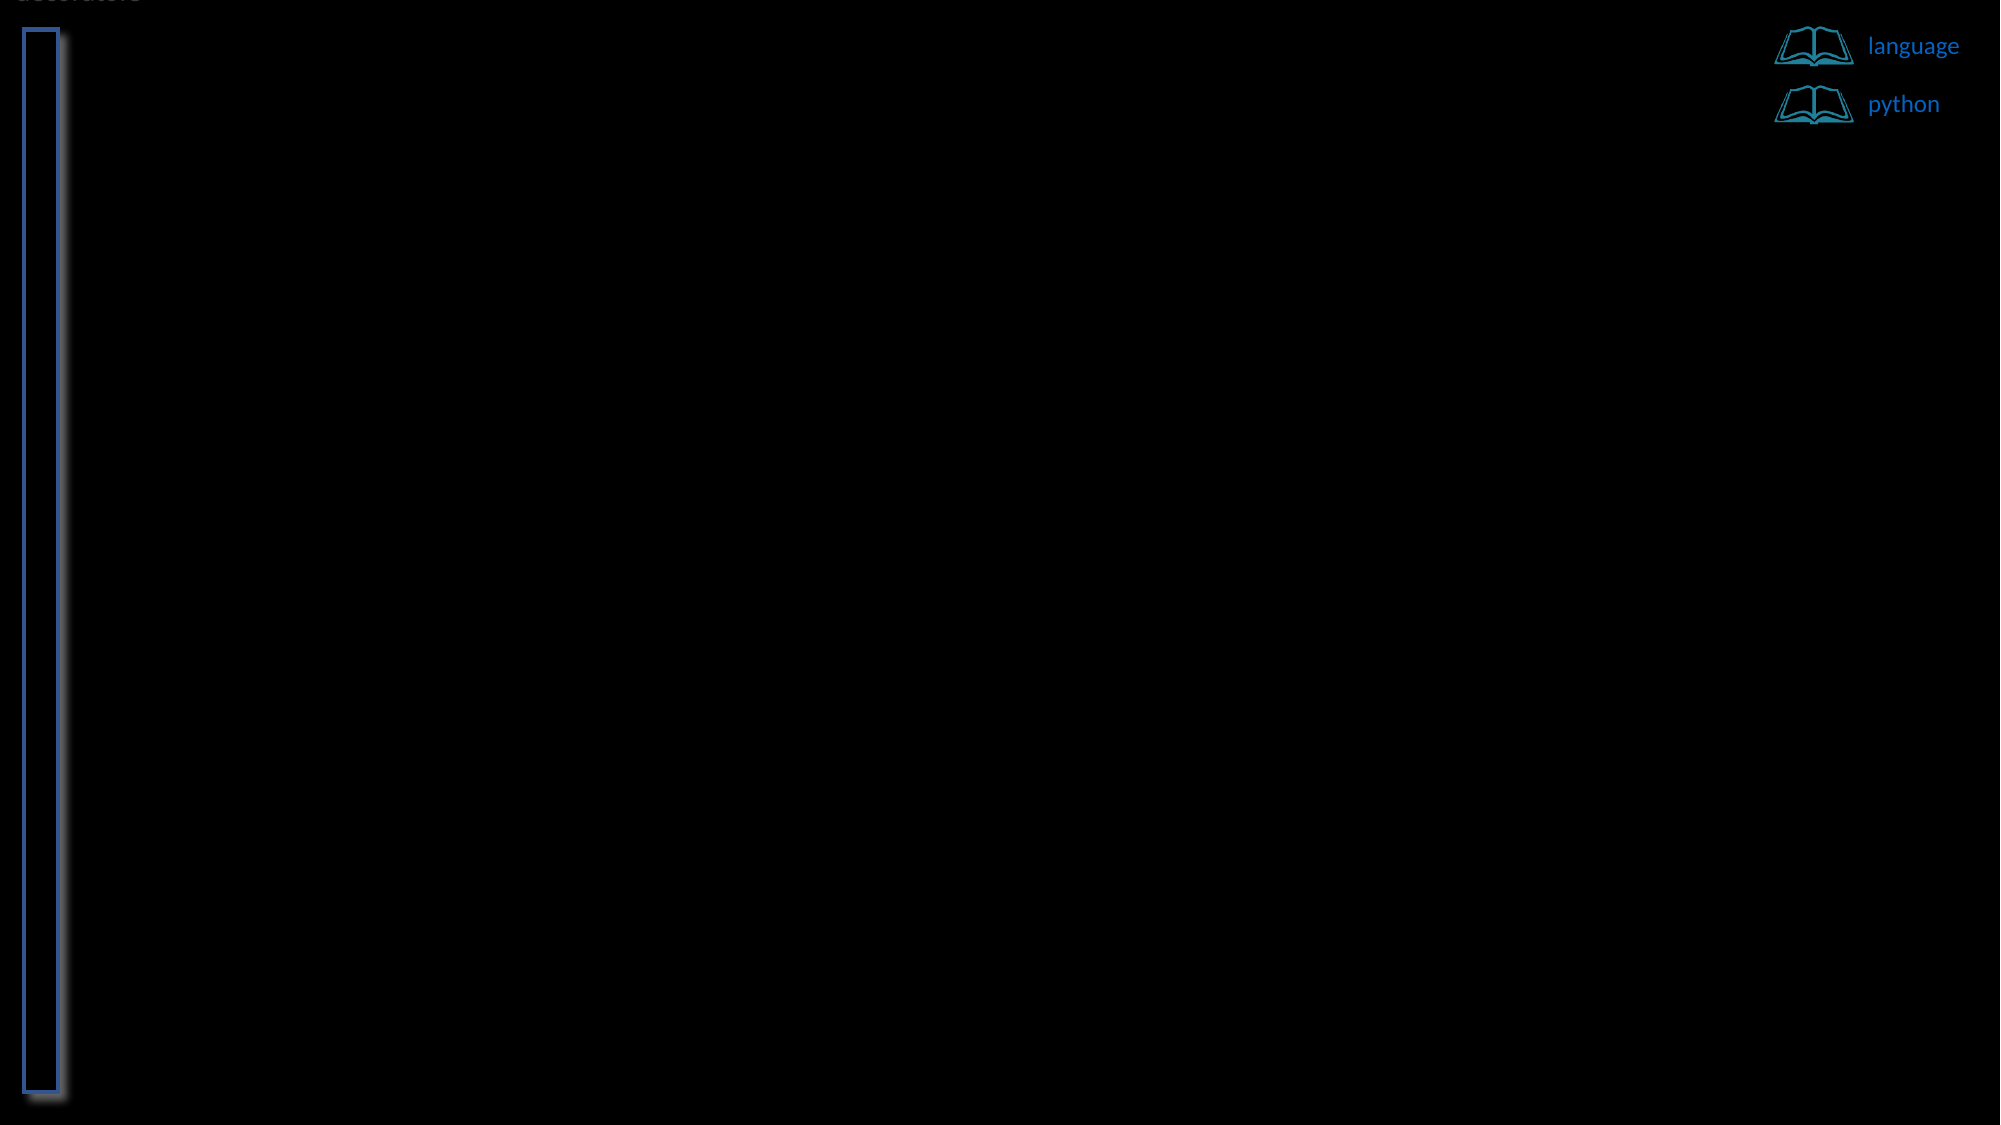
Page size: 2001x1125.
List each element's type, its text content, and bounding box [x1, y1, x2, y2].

text_box [23, 29, 58, 1093]
picture [1772, 83, 1854, 127]
text_box python [1853, 79, 1956, 125]
text_box language [1853, 21, 1975, 67]
picture [1772, 24, 1854, 69]
title 1. decorators [0, 0, 164, 1011]
